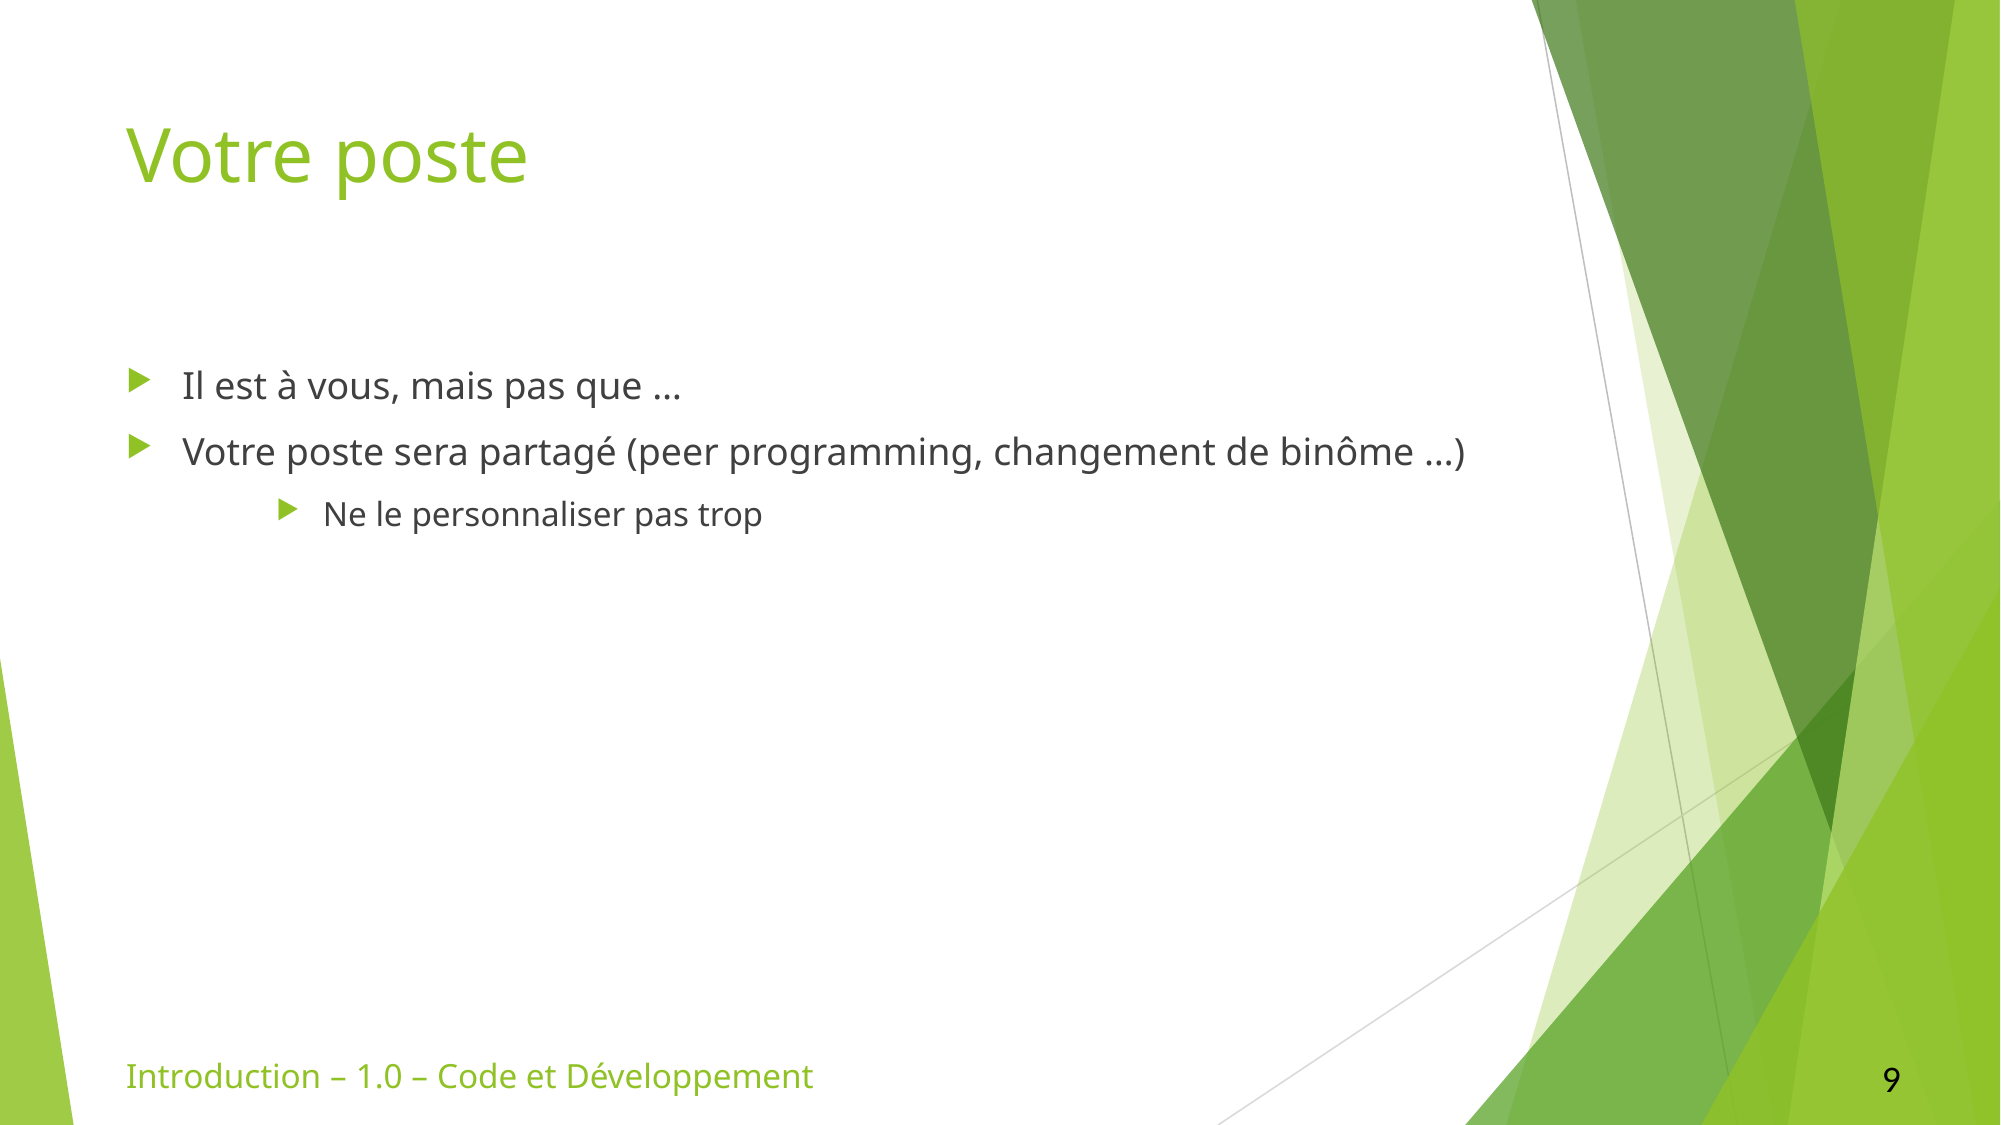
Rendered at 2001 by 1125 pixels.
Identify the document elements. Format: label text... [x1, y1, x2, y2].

title Votre poste [111, 99, 1522, 317]
list Il est à vous, mais pas que … Votre poste sera partagé (peer programming, changement de binôme …) Ne le personnaliser pas trop [111, 354, 1522, 992]
text_box 8 [1866, 1047, 1979, 1108]
text_box Introduction – 1.0 – Code et Développement [111, 1047, 1094, 1109]
